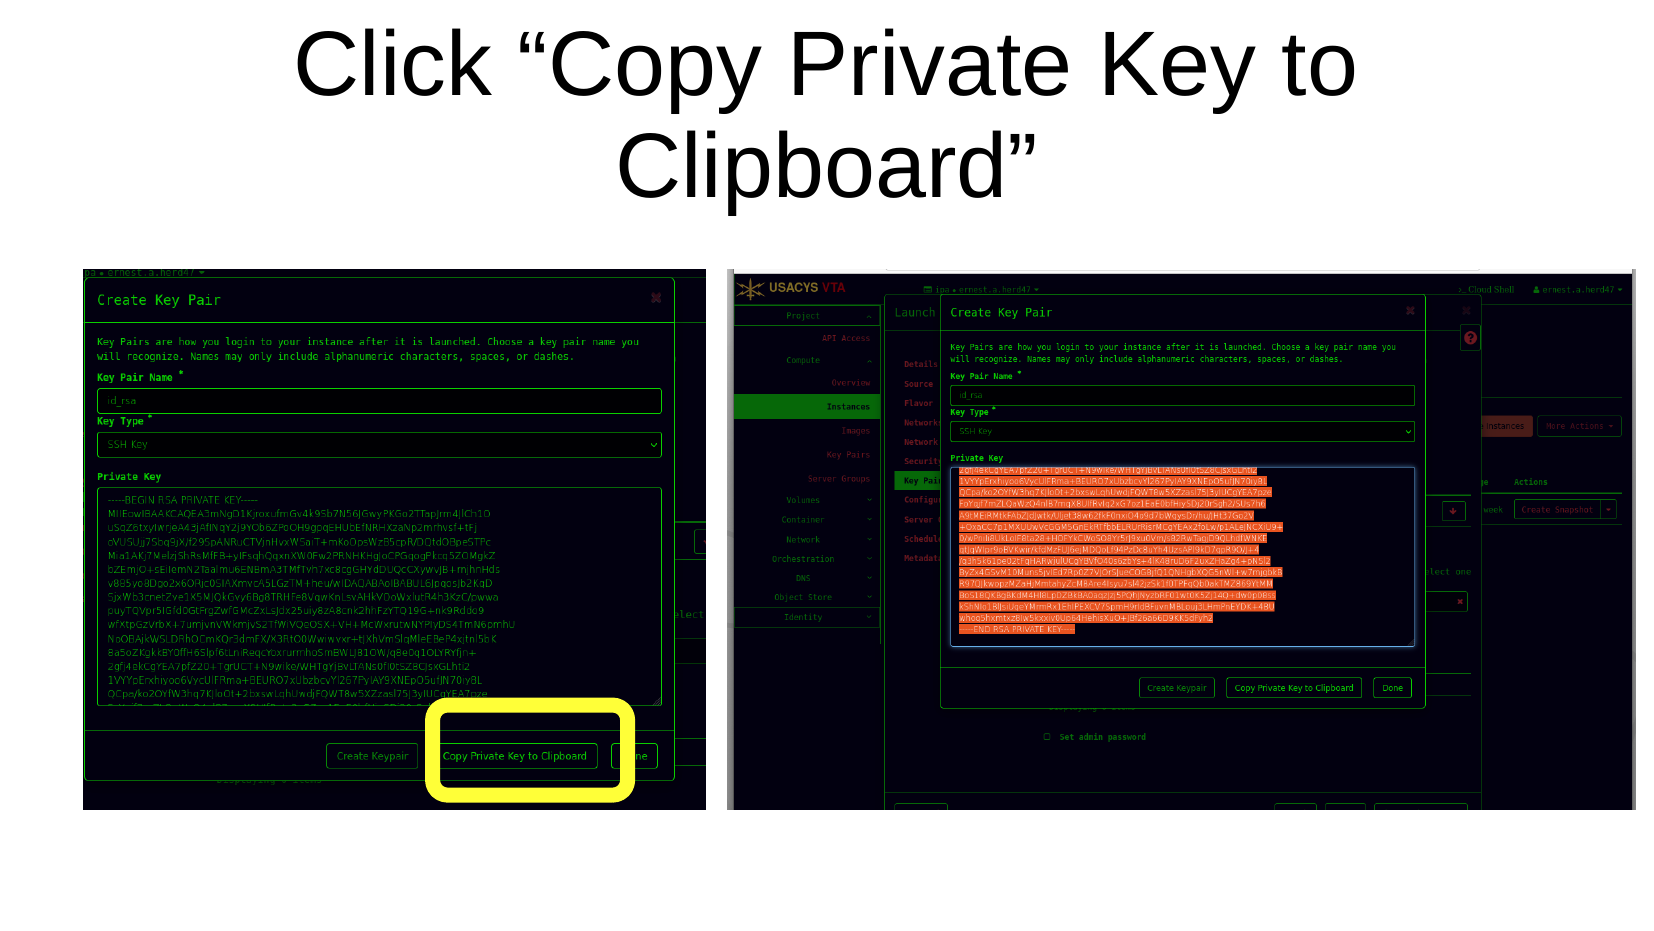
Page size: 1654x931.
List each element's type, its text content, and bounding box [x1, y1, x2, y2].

title Click “Copy Private Key to Clipboard” [82, 12, 1571, 218]
picture [83, 269, 706, 810]
picture [727, 269, 1636, 810]
